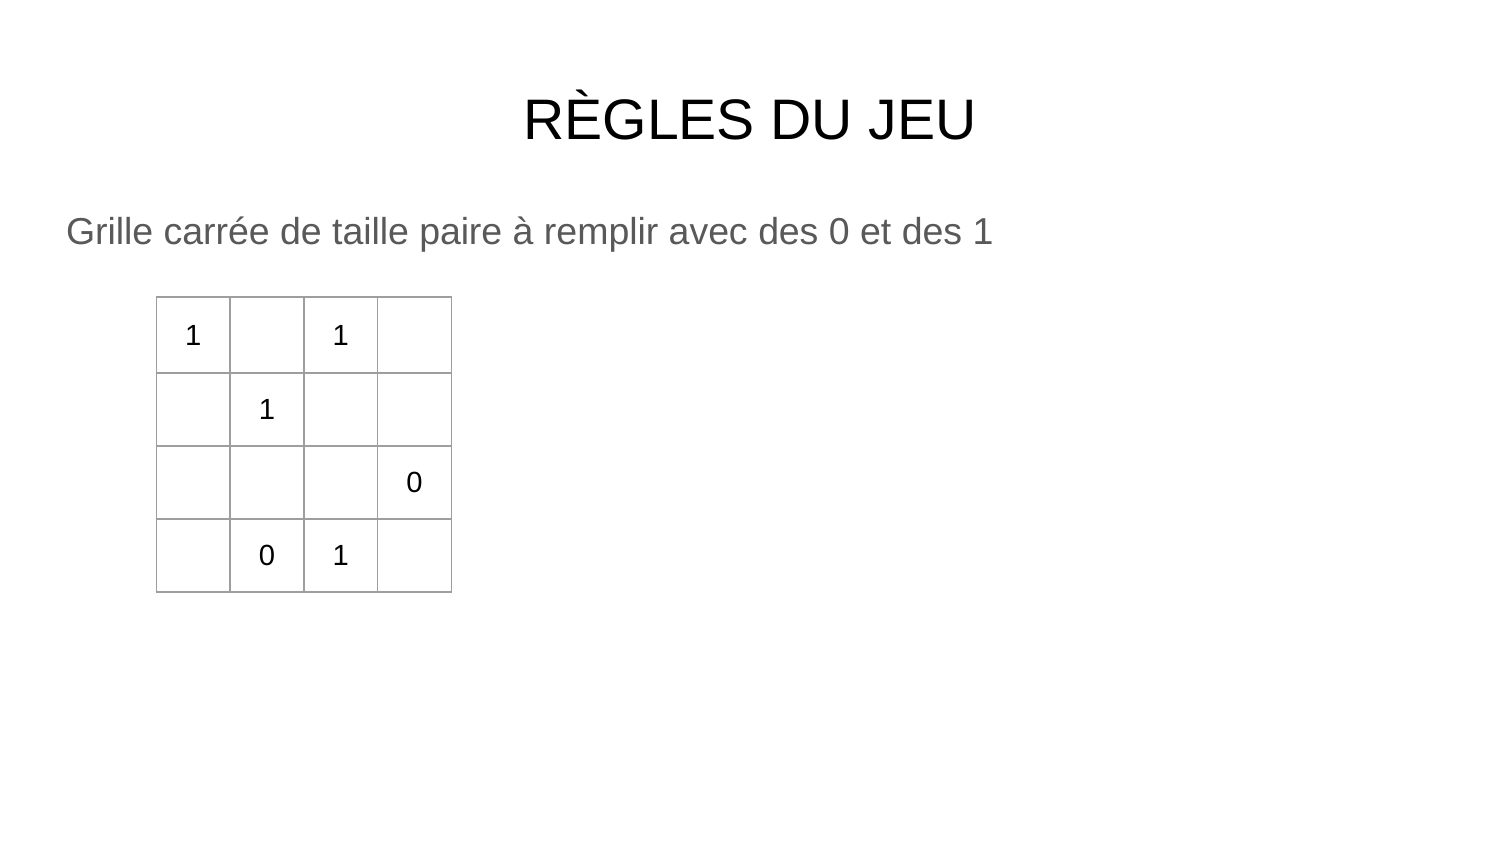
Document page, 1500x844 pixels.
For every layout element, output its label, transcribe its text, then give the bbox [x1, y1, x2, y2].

table_cell [305, 374, 377, 445]
table_cell 1 [305, 520, 377, 591]
table_cell 0 [378, 447, 451, 518]
table_cell 0 [231, 520, 303, 591]
list Grille carrée de taille paire à remplir avec des 0 et des 1 [51, 189, 1449, 750]
table_header 1 [305, 298, 377, 372]
table_cell [378, 374, 451, 445]
table_cell 1 [231, 374, 303, 445]
table_cell [157, 374, 229, 445]
table_cell [305, 447, 377, 518]
table_cell [157, 447, 229, 518]
table_header 1 [157, 298, 229, 372]
table_cell [157, 520, 229, 591]
table_header [378, 298, 451, 372]
table_cell [378, 520, 451, 591]
table_header [231, 298, 303, 372]
title RÈGLES DU JEU [51, 72, 1449, 167]
table_cell [231, 447, 303, 518]
